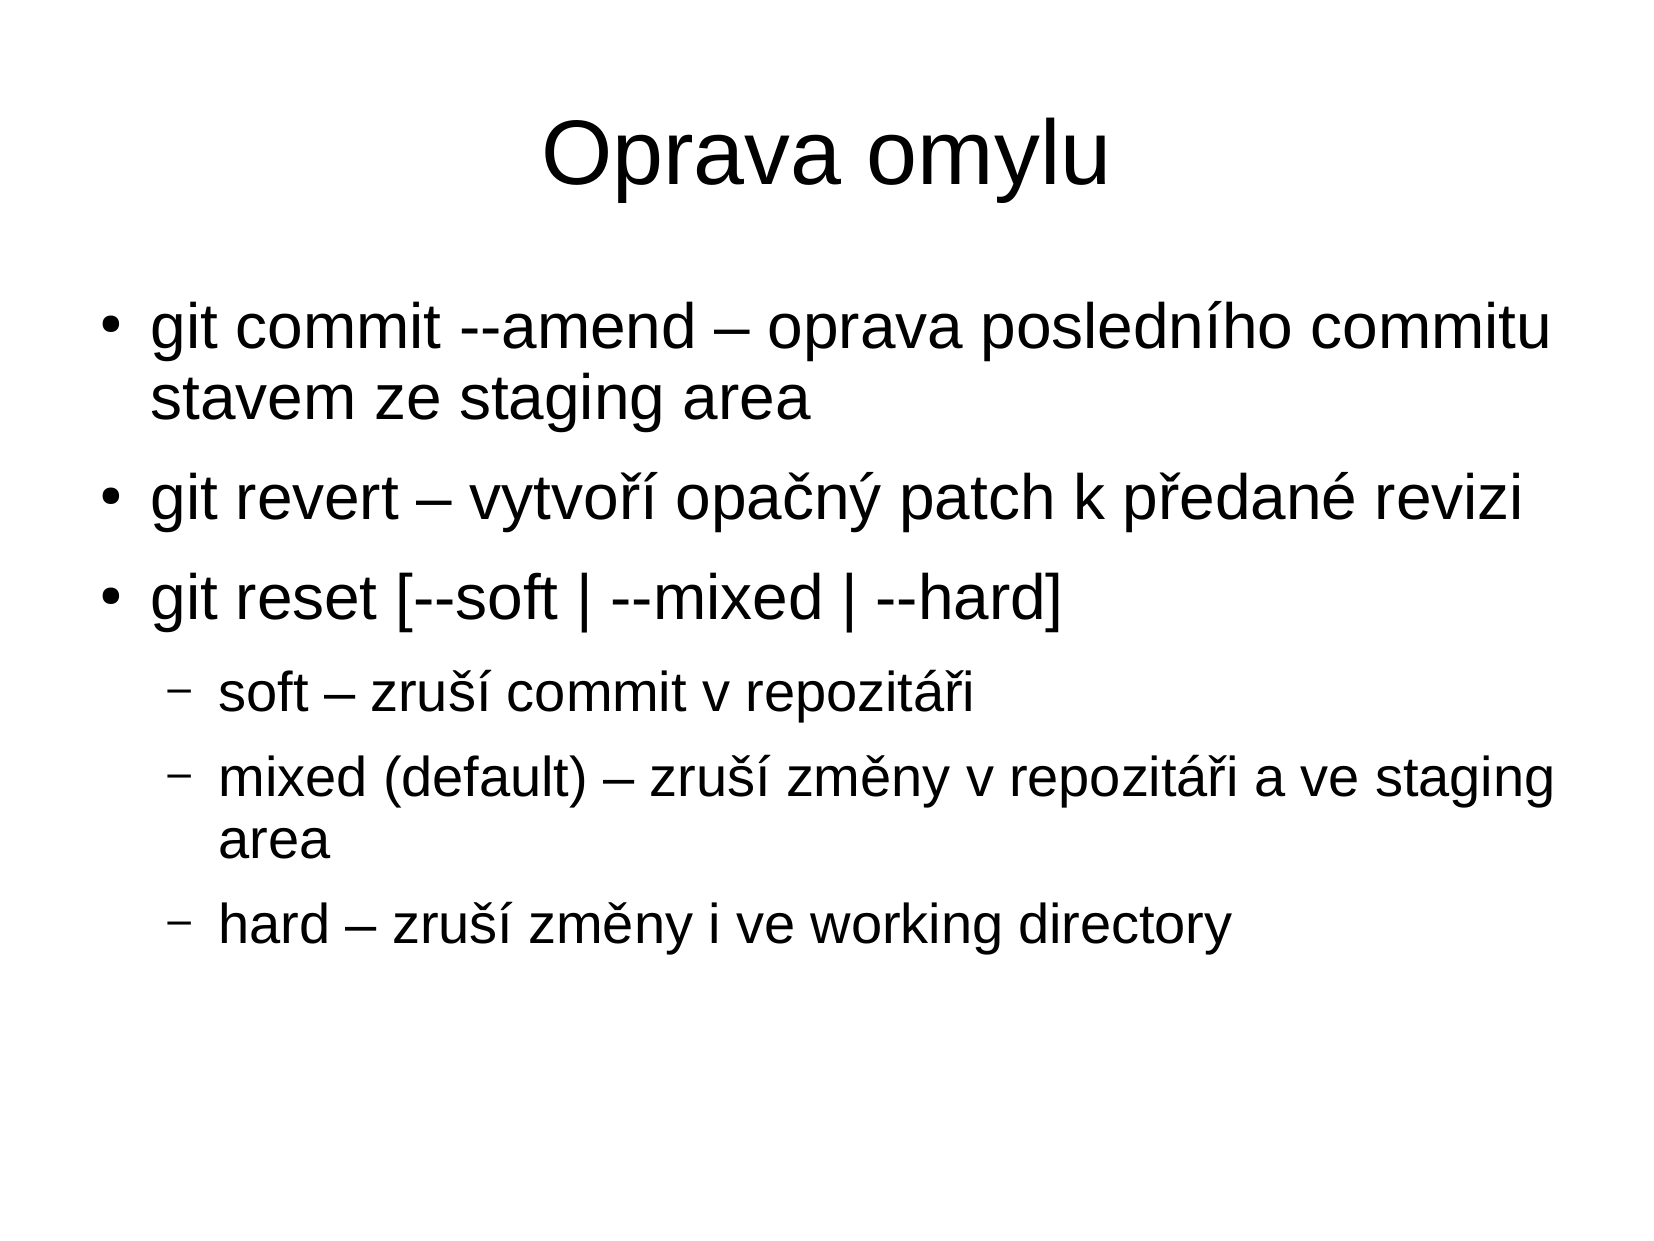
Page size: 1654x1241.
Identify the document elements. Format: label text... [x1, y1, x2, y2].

title Oprava omylu [82, 49, 1571, 257]
list git commit --amend – oprava posledního commitu stavem ze staging area git revert – vytvoří opačný patch k předané revizi git reset [--soft | --mixed | --hard] soft – zruší commit v repozitáři mixed (default) – zruší změny v repozitáři a ve staging area hard – zruší změny i ve working directory [82, 290, 1571, 1010]
